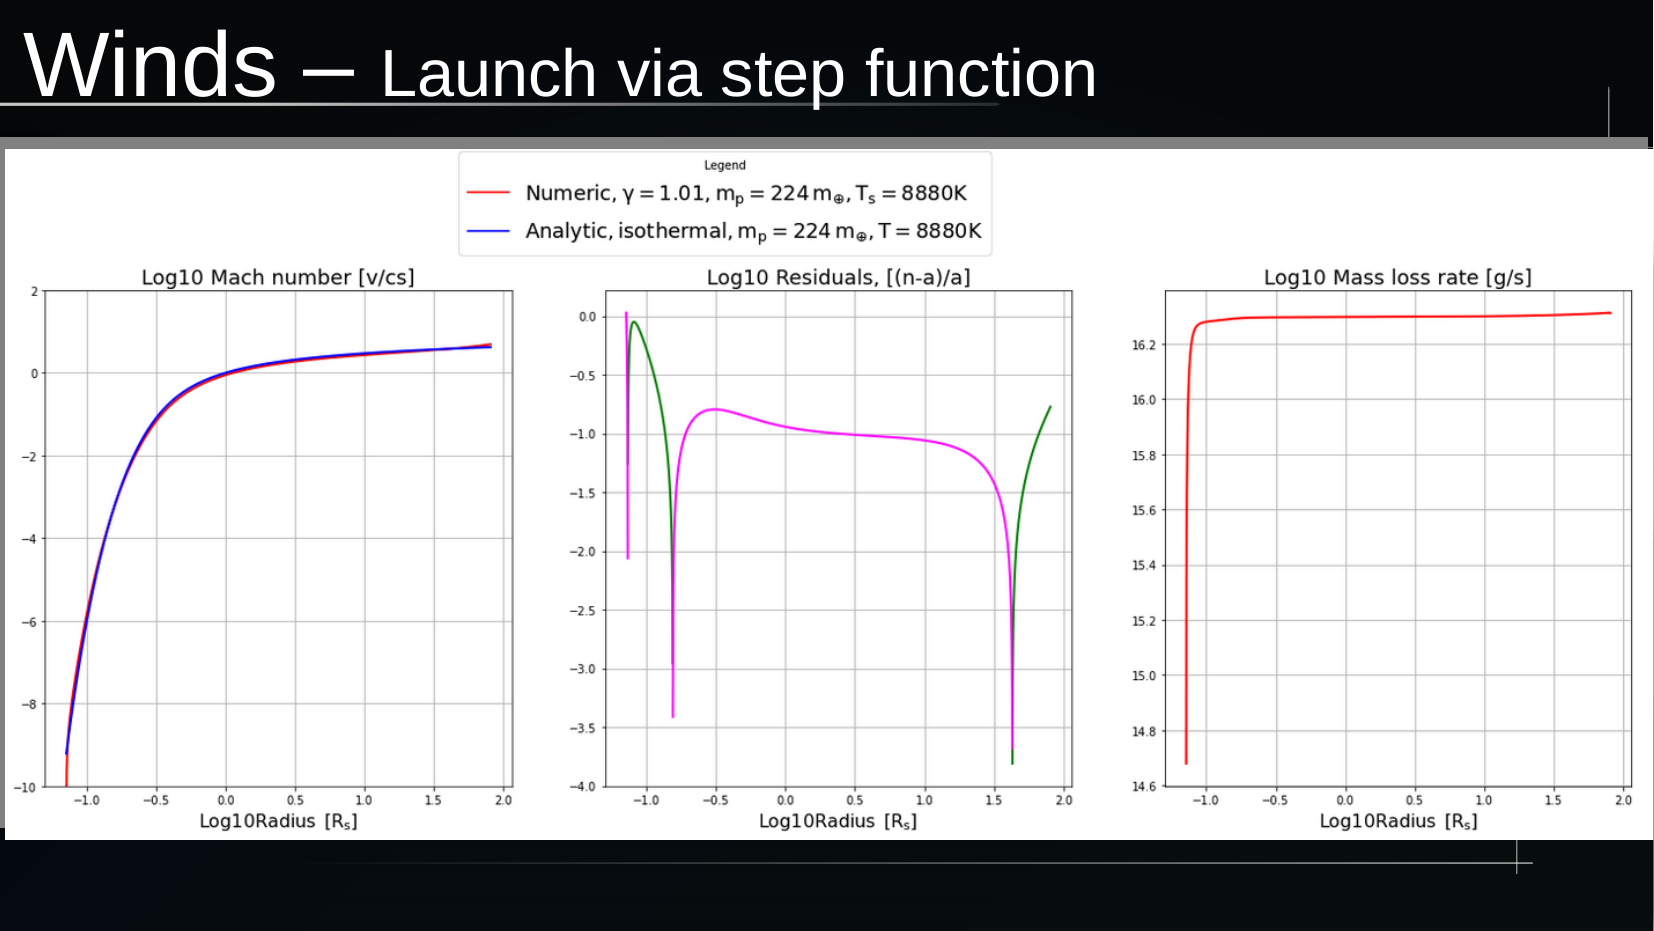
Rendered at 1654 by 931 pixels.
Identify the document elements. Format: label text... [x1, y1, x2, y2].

picture [0, 0, 1654, 931]
title Winds – Launch via step function [23, 11, 1589, 119]
